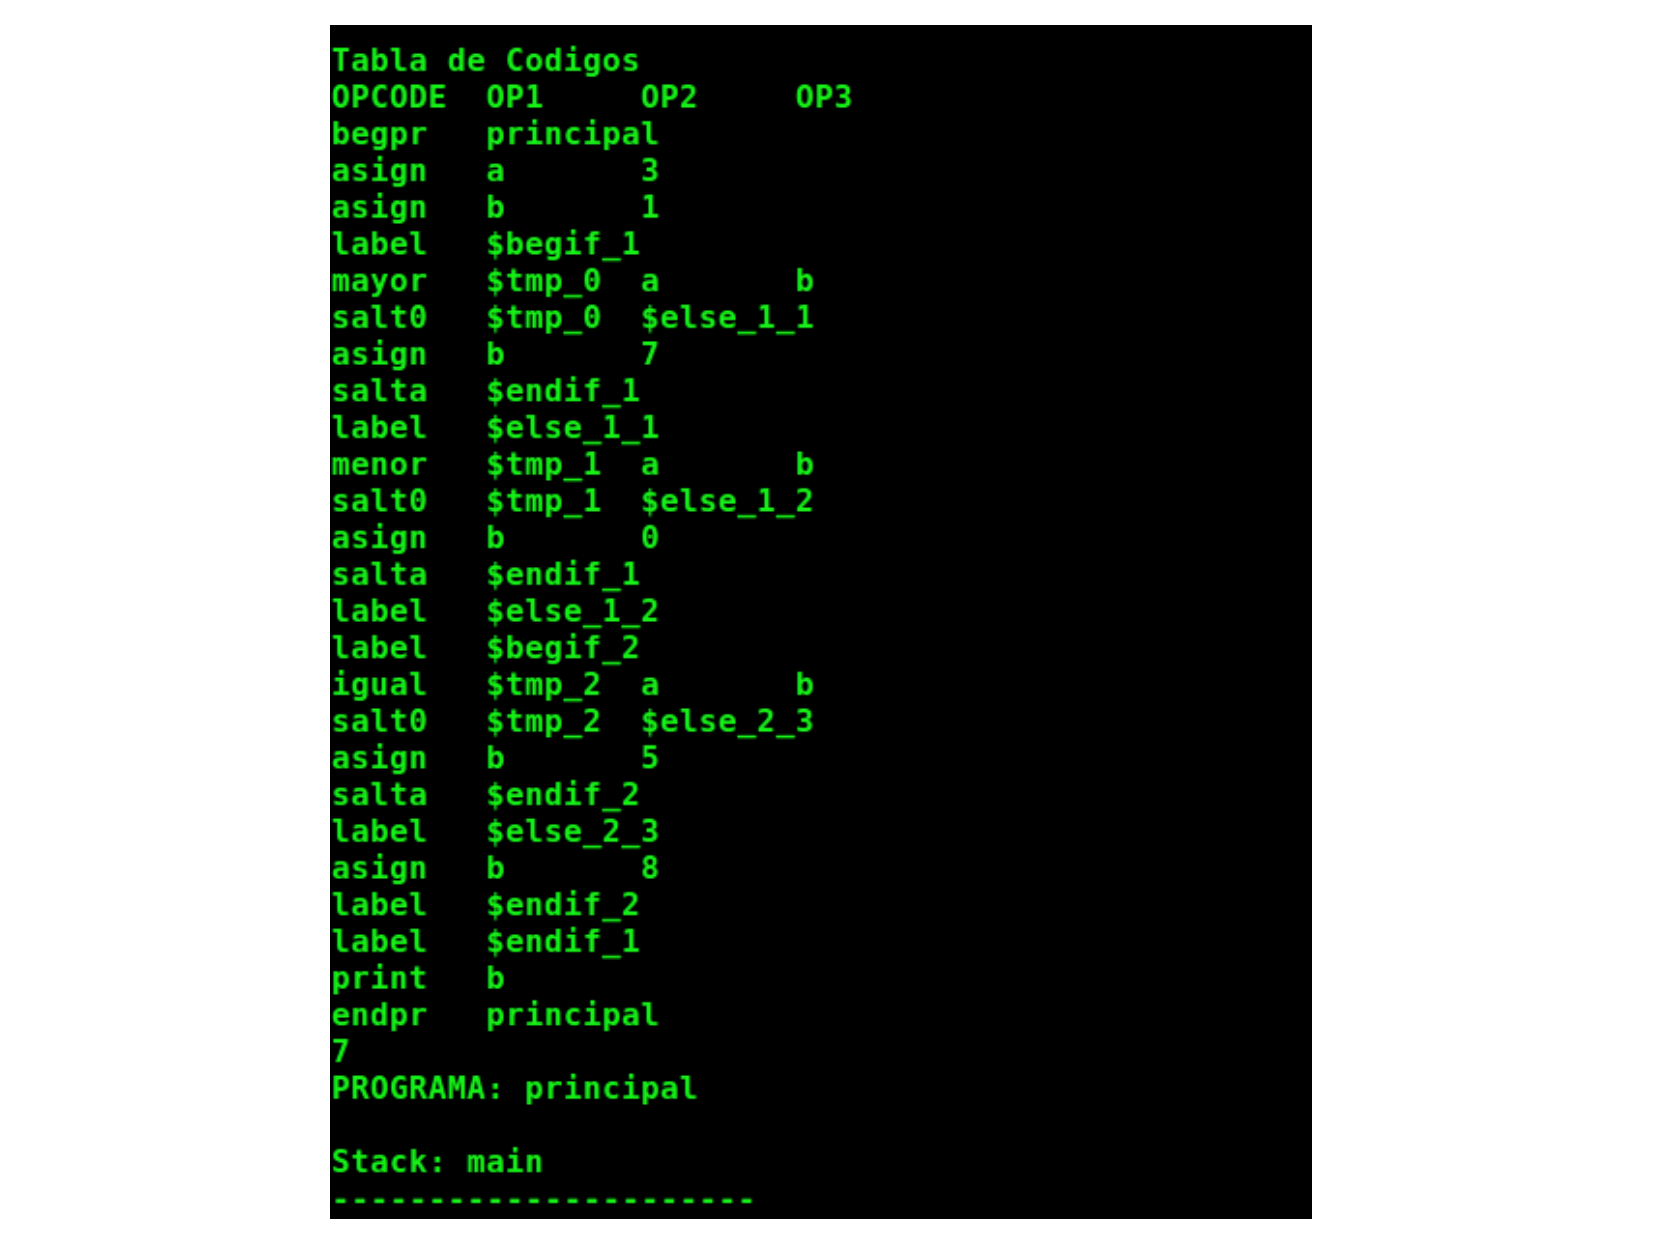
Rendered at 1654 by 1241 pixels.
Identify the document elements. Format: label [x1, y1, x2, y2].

picture [330, 25, 1312, 1219]
